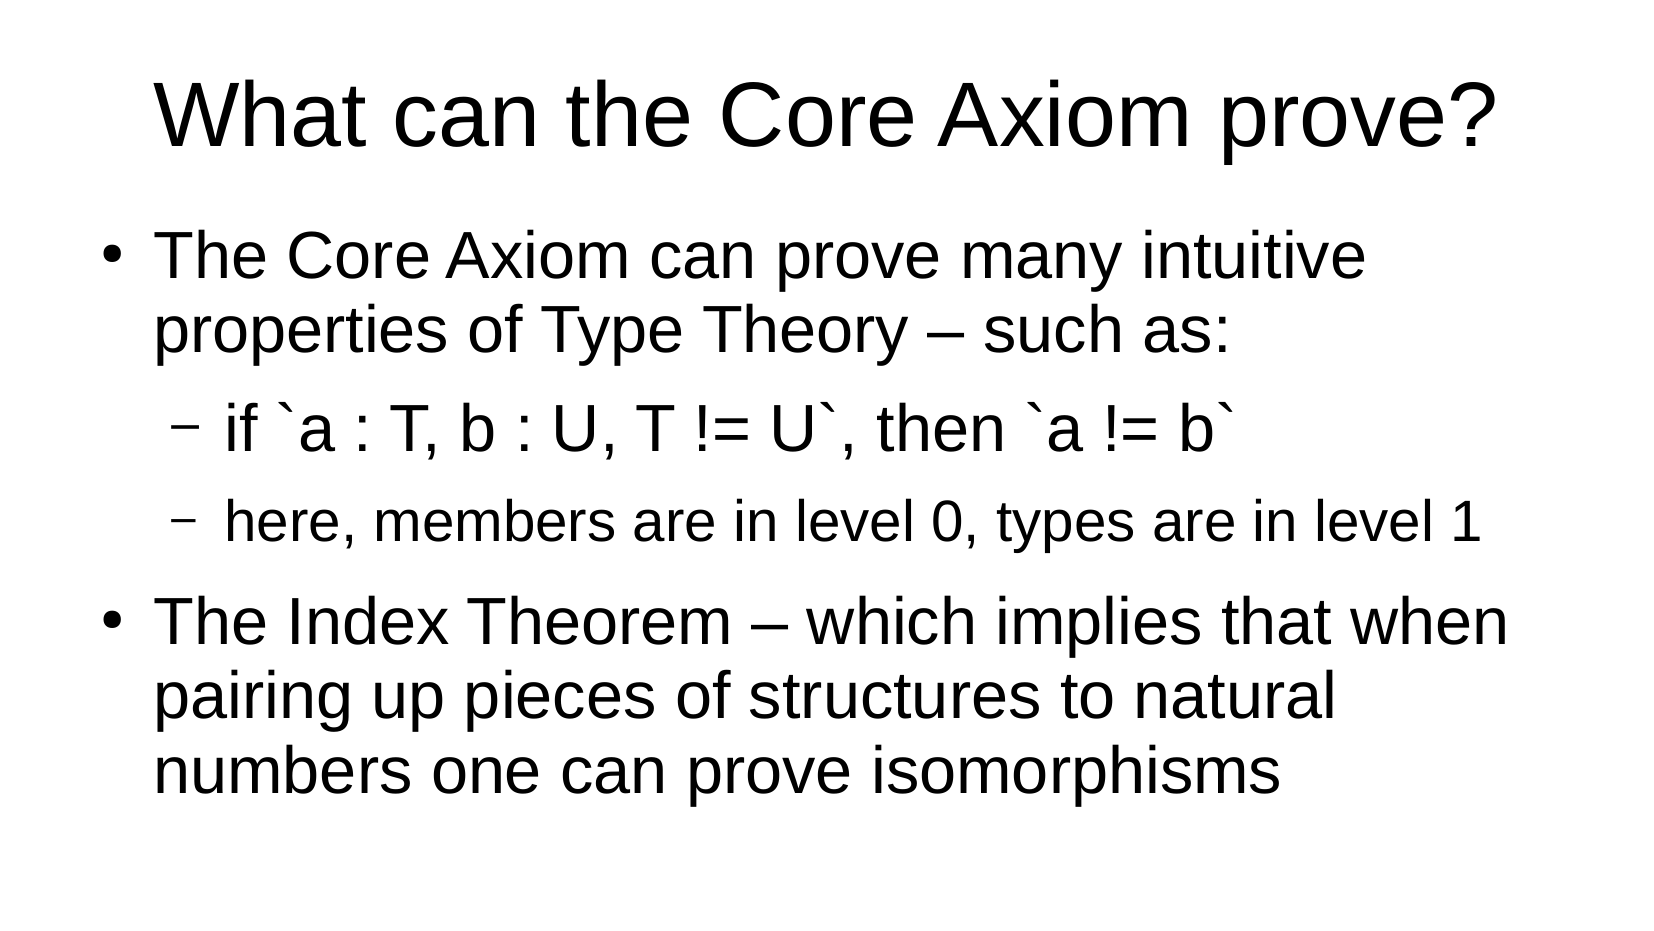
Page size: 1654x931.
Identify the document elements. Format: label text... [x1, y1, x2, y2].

list The Core Axiom can prove many intuitive properties of Type Theory – such as: if `a : T, b : U, T != U`, then `a != b` here, members are in level 0, types are in level 1 The Index Theorem – which implies that when pairing up pieces of structures to natural numbers one can prove isomorphisms [82, 217, 1571, 826]
title What can the Core Axiom prove? [82, 37, 1571, 193]
